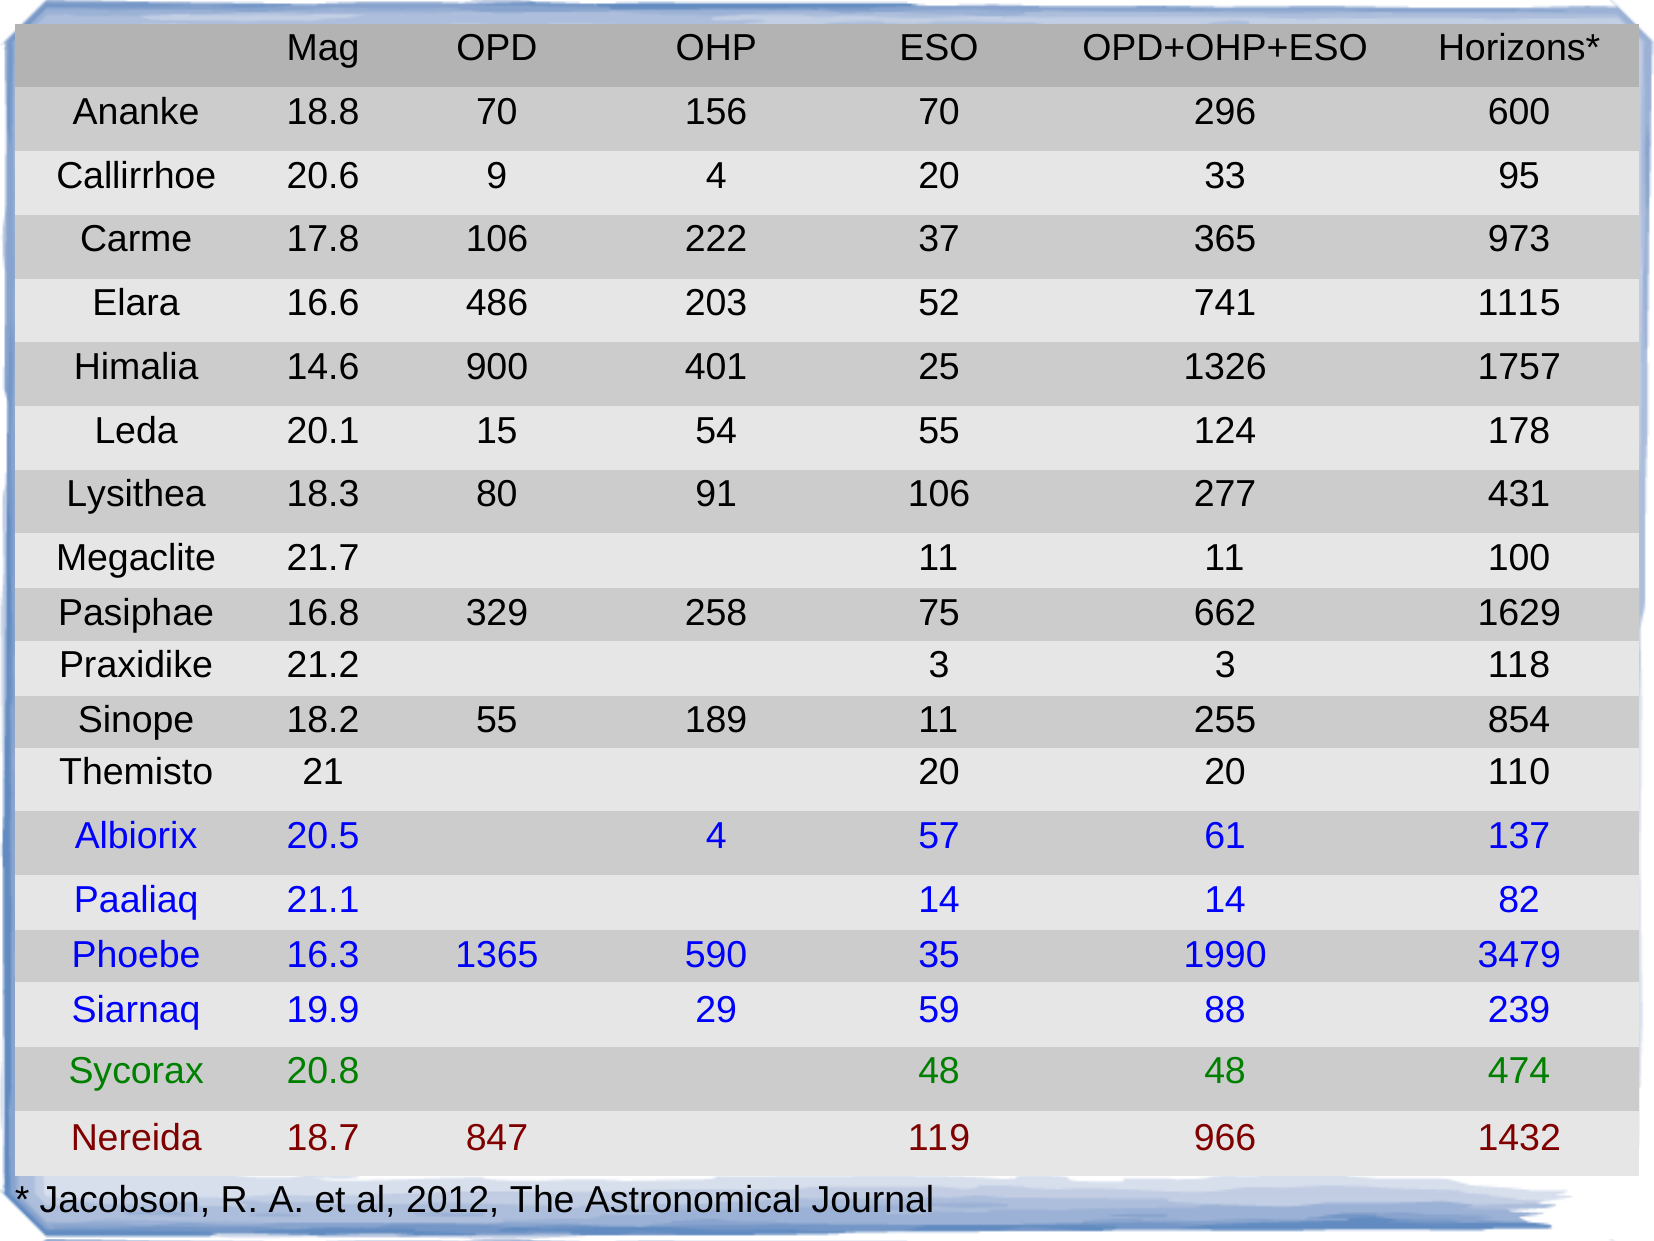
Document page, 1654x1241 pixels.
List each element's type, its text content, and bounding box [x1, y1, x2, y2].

table_cell 847 [389, 1111, 605, 1169]
table_cell Himalia [15, 342, 257, 406]
table_cell 18.2 [257, 696, 389, 748]
table_cell 106 [827, 470, 1051, 533]
table_cell 118 [1399, 641, 1639, 696]
table_cell 1365 [389, 930, 605, 982]
table_cell [389, 811, 605, 875]
table_cell 55 [389, 696, 605, 748]
table_cell [389, 1047, 605, 1111]
table_cell 9 [389, 151, 605, 215]
table_cell 18.8 [257, 87, 389, 151]
table_cell 600 [1399, 87, 1639, 151]
table_cell [605, 1111, 827, 1169]
table_cell 365 [1051, 215, 1399, 279]
table_cell 4 [605, 151, 827, 215]
table_cell Praxidike [15, 641, 257, 696]
table_cell 1326 [1051, 342, 1399, 406]
table_cell 75 [827, 588, 1051, 641]
table_header Horizons* [1399, 24, 1639, 87]
table_cell 474 [1399, 1047, 1639, 1111]
table_cell [605, 641, 827, 696]
table_cell 14.6 [257, 342, 389, 406]
table_cell 966 [1051, 1111, 1399, 1176]
table_cell Paaliaq [15, 875, 257, 930]
table_cell [389, 748, 605, 811]
table_cell 189 [605, 696, 827, 748]
table_cell Siarnaq [15, 982, 257, 1047]
table_cell 57 [827, 811, 1051, 875]
table_cell 20.8 [257, 1047, 389, 1111]
table_cell 1757 [1399, 342, 1639, 406]
table_header [15, 24, 257, 87]
table_cell 20.6 [257, 151, 389, 215]
table_cell 20 [827, 748, 1051, 811]
table_cell [605, 875, 827, 930]
table_cell 590 [605, 930, 827, 982]
table_cell 156 [605, 87, 827, 151]
table_cell 15 [389, 406, 605, 470]
table_cell Nereida [15, 1111, 257, 1169]
table_cell 11 [827, 533, 1051, 588]
table_cell 70 [827, 87, 1051, 151]
table_header OHP [605, 24, 827, 87]
table_cell 18.7 [257, 1111, 389, 1169]
table_cell 21 [257, 748, 389, 811]
table_cell 203 [605, 279, 827, 342]
table_cell 33 [1051, 151, 1399, 215]
table_cell 741 [1051, 279, 1399, 342]
table_cell 48 [1051, 1047, 1399, 1111]
table_cell 25 [827, 342, 1051, 406]
table_cell 70 [389, 87, 605, 151]
text_box * Jacobson, R. A. et al, 2012, The Astronomical Journal [0, 1169, 1052, 1227]
table_cell 110 [1399, 748, 1639, 811]
table_cell 973 [1399, 215, 1639, 279]
table_cell 431 [1399, 470, 1639, 533]
table_cell 18.3 [257, 470, 389, 533]
table_cell 854 [1399, 696, 1639, 748]
table_cell 80 [389, 470, 605, 533]
table_header OPD+OHP+ESO [1051, 24, 1399, 87]
table_cell 1115 [1399, 279, 1639, 342]
table_cell [389, 982, 605, 1047]
table_cell 16.8 [257, 588, 389, 641]
table_cell Callirrhoe [15, 151, 257, 215]
table_cell 1432 [1399, 1111, 1639, 1176]
table_cell 95 [1399, 151, 1639, 215]
table_cell 1990 [1051, 930, 1399, 982]
table_cell 37 [827, 215, 1051, 279]
table_cell 3479 [1399, 930, 1639, 982]
table_cell Ananke [15, 87, 257, 151]
table_cell 662 [1051, 588, 1399, 641]
table_cell [389, 641, 605, 696]
table_cell Phoebe [15, 930, 257, 982]
table_cell [389, 875, 605, 930]
table_cell 401 [605, 342, 827, 406]
table_cell 82 [1399, 875, 1639, 930]
table_cell [605, 1047, 827, 1111]
picture [0, 0, 1654, 1241]
table_cell 106 [389, 215, 605, 279]
table_cell 29 [605, 982, 827, 1047]
table_cell Leda [15, 406, 257, 470]
table_cell 20 [1051, 748, 1399, 811]
table_cell 55 [827, 406, 1051, 470]
table_cell Elara [15, 279, 257, 342]
table_cell Megaclite [15, 533, 257, 588]
table_cell 11 [1051, 533, 1399, 588]
table_cell 16.6 [257, 279, 389, 342]
table_cell 1629 [1399, 588, 1639, 641]
table_cell 296 [1051, 87, 1399, 151]
table_cell 258 [605, 588, 827, 641]
table_cell 277 [1051, 470, 1399, 533]
table_header ESO [827, 24, 1051, 87]
table_cell 14 [1051, 875, 1399, 930]
table_cell 20 [827, 151, 1051, 215]
table_cell 16.3 [257, 930, 389, 982]
table_cell [605, 748, 827, 811]
table_cell 52 [827, 279, 1051, 342]
table_cell 486 [389, 279, 605, 342]
table_cell 119 [827, 1111, 1051, 1169]
table_cell 21.1 [257, 875, 389, 930]
table_cell 100 [1399, 533, 1639, 588]
table_cell 17.8 [257, 215, 389, 279]
table_cell 329 [389, 588, 605, 641]
table_cell 20.1 [257, 406, 389, 470]
table_header OPD [389, 24, 605, 87]
table_cell Pasiphae [15, 588, 257, 641]
table_cell 35 [827, 930, 1051, 982]
table_cell Albiorix [15, 811, 257, 875]
table_cell 137 [1399, 811, 1639, 875]
table_cell 3 [827, 641, 1051, 696]
table_cell 91 [605, 470, 827, 533]
table_cell 4 [605, 811, 827, 875]
table_cell 19.9 [257, 982, 389, 1047]
table_cell Carme [15, 215, 257, 279]
table_cell Themisto [15, 748, 257, 811]
table_cell 3 [1051, 641, 1399, 696]
table_cell [605, 533, 827, 588]
table_cell 20.5 [257, 811, 389, 875]
table_cell 61 [1051, 811, 1399, 875]
table_cell 14 [827, 875, 1051, 930]
table_cell 178 [1399, 406, 1639, 470]
table_cell Sinope [15, 696, 257, 748]
table_cell 124 [1051, 406, 1399, 470]
table_cell 11 [827, 696, 1051, 748]
table_cell 21.2 [257, 641, 389, 696]
table_cell 88 [1051, 982, 1399, 1047]
table_cell 239 [1399, 982, 1639, 1047]
table_cell Sycorax [15, 1047, 257, 1111]
table_cell 59 [827, 982, 1051, 1047]
table_cell 54 [605, 406, 827, 470]
table_cell Lysithea [15, 470, 257, 533]
table_cell [389, 533, 605, 588]
table_cell 21.7 [257, 533, 389, 588]
table_header Mag [257, 24, 389, 87]
table_cell 222 [605, 215, 827, 279]
table_cell 900 [389, 342, 605, 406]
table_cell 255 [1051, 696, 1399, 748]
table_cell 48 [827, 1047, 1051, 1111]
